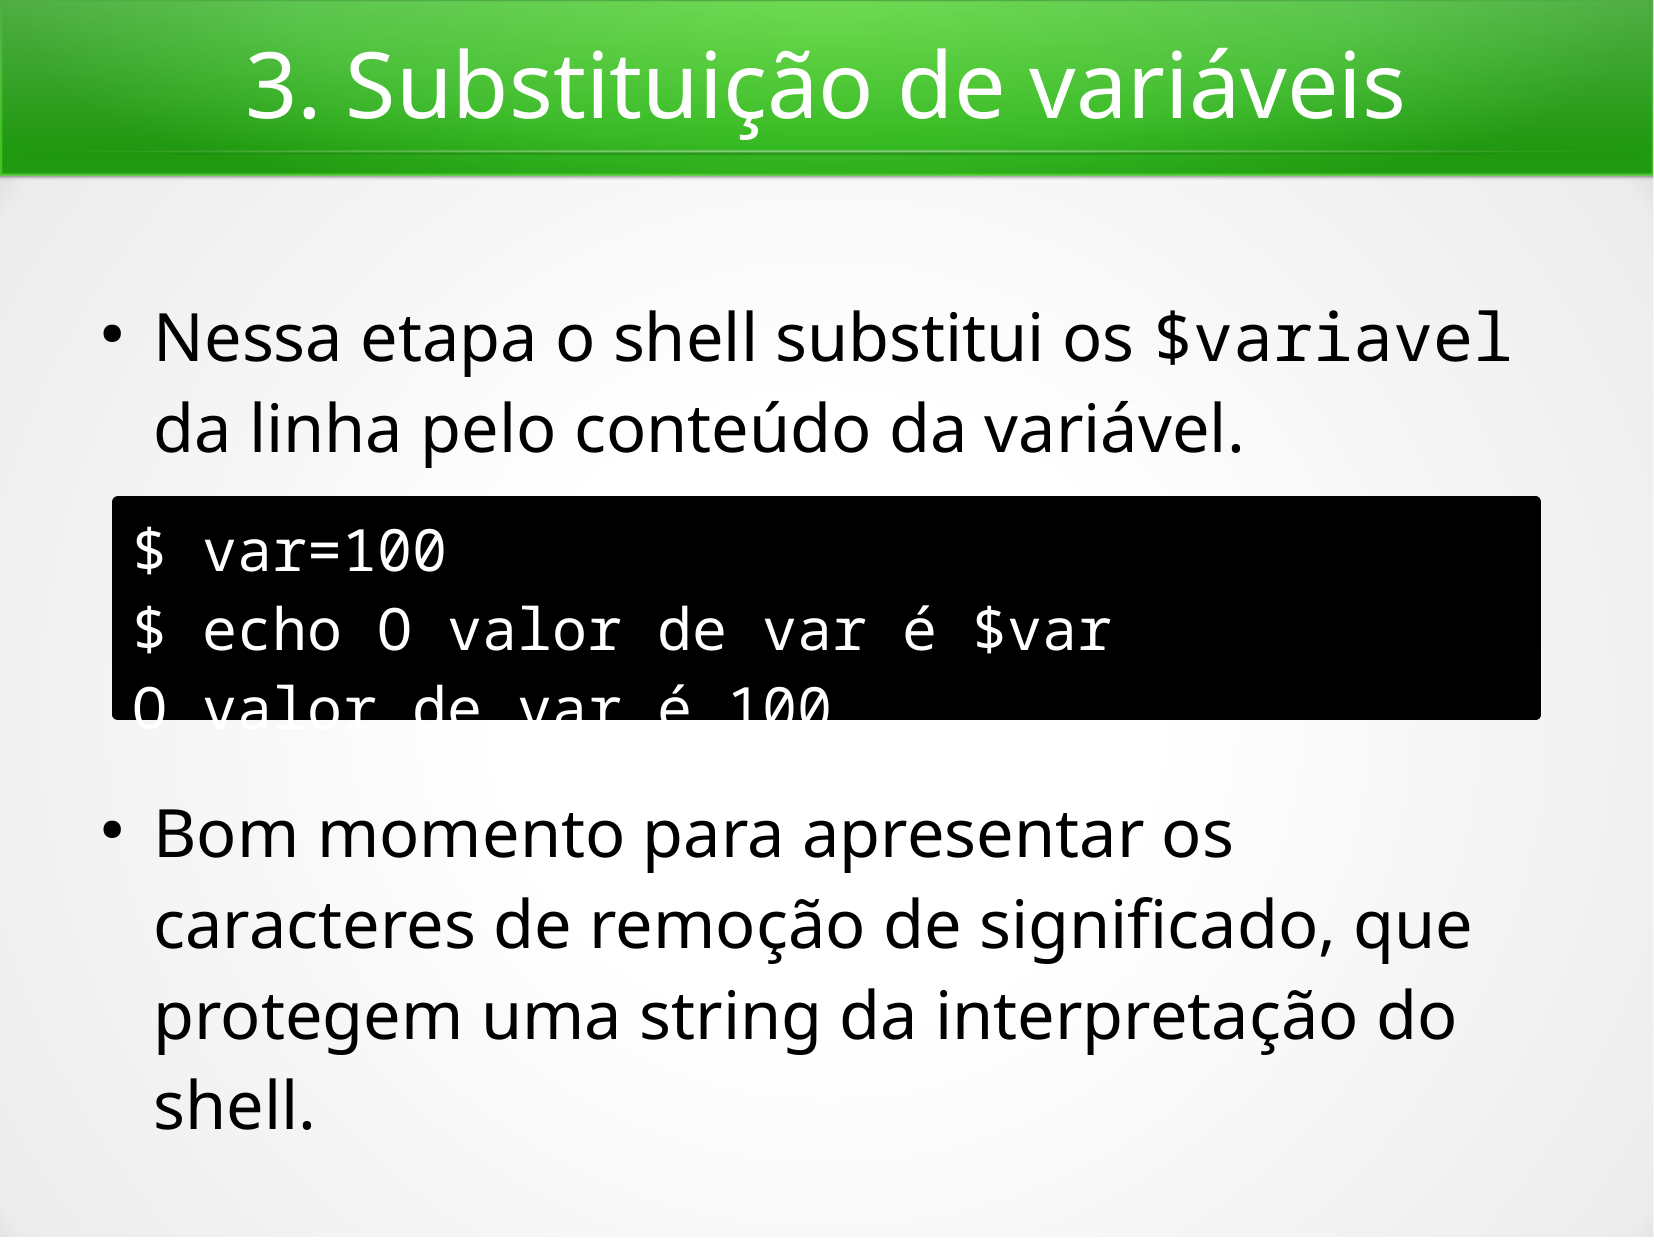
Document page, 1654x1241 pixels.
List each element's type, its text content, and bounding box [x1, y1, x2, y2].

title 3. Substituição de variáveis [82, 11, 1571, 154]
text_box $ var=100 $ echo O valor de var é $var O valor de var é 100 [118, 501, 1536, 715]
picture [0, 0, 1654, 1237]
list Nessa etapa o shell substitui os $variavel da linha pelo conteúdo da variável. [82, 290, 1571, 473]
list Bom momento para apresentar os caracteres de remoção de significado, que protegem uma string da interpretação do shell. [82, 786, 1571, 1205]
